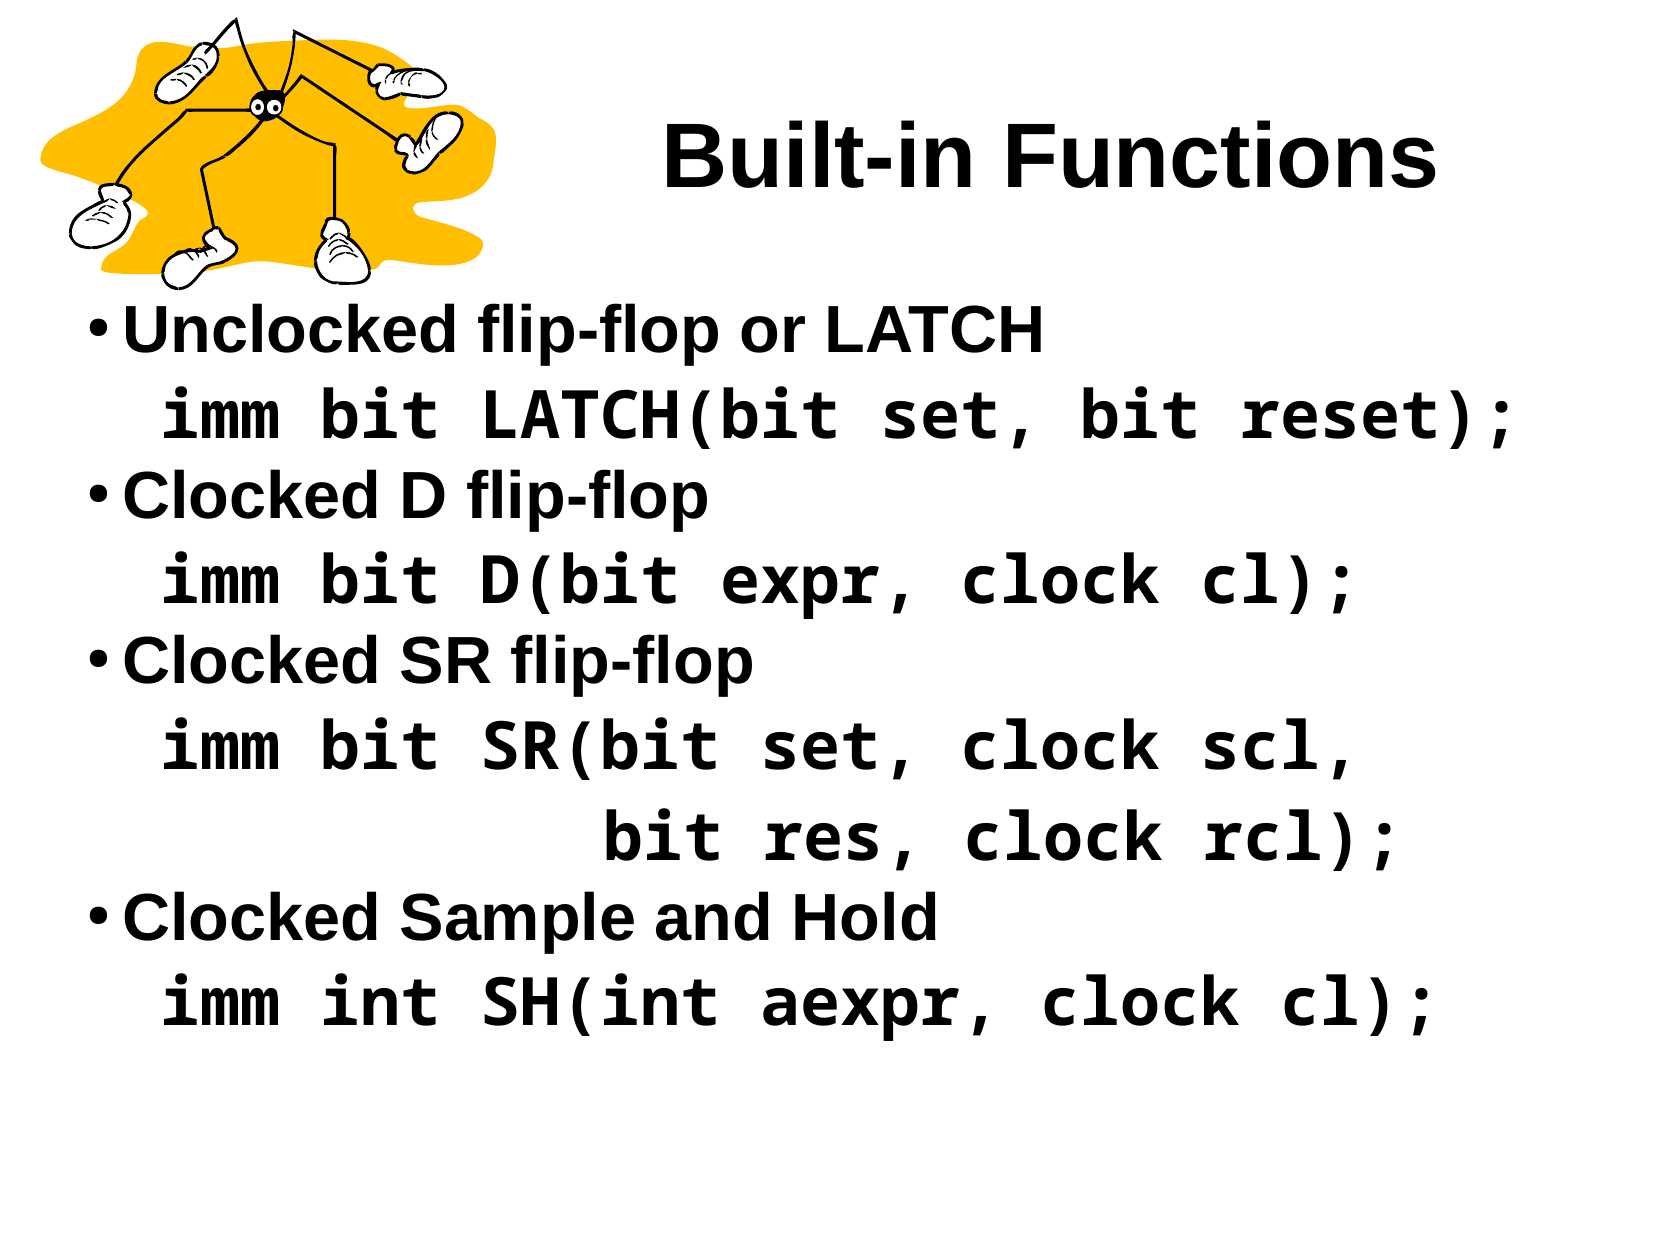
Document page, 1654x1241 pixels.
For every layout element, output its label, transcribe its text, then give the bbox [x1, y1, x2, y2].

picture [40, 17, 497, 291]
title Built-in Functions [531, 49, 1571, 254]
subtitle Unclocked flip-flop or LATCH imm bit LATCH(bit set, bit reset); Clocked D flip-flop imm bit D(bit expr, clock cl); Clocked SR flip-flop imm bit SR(bit set, clock scl, bit res, clock rcl); Clocked Sample and Hold imm int SH(int aexpr, clock cl); [86, 254, 1575, 1241]
